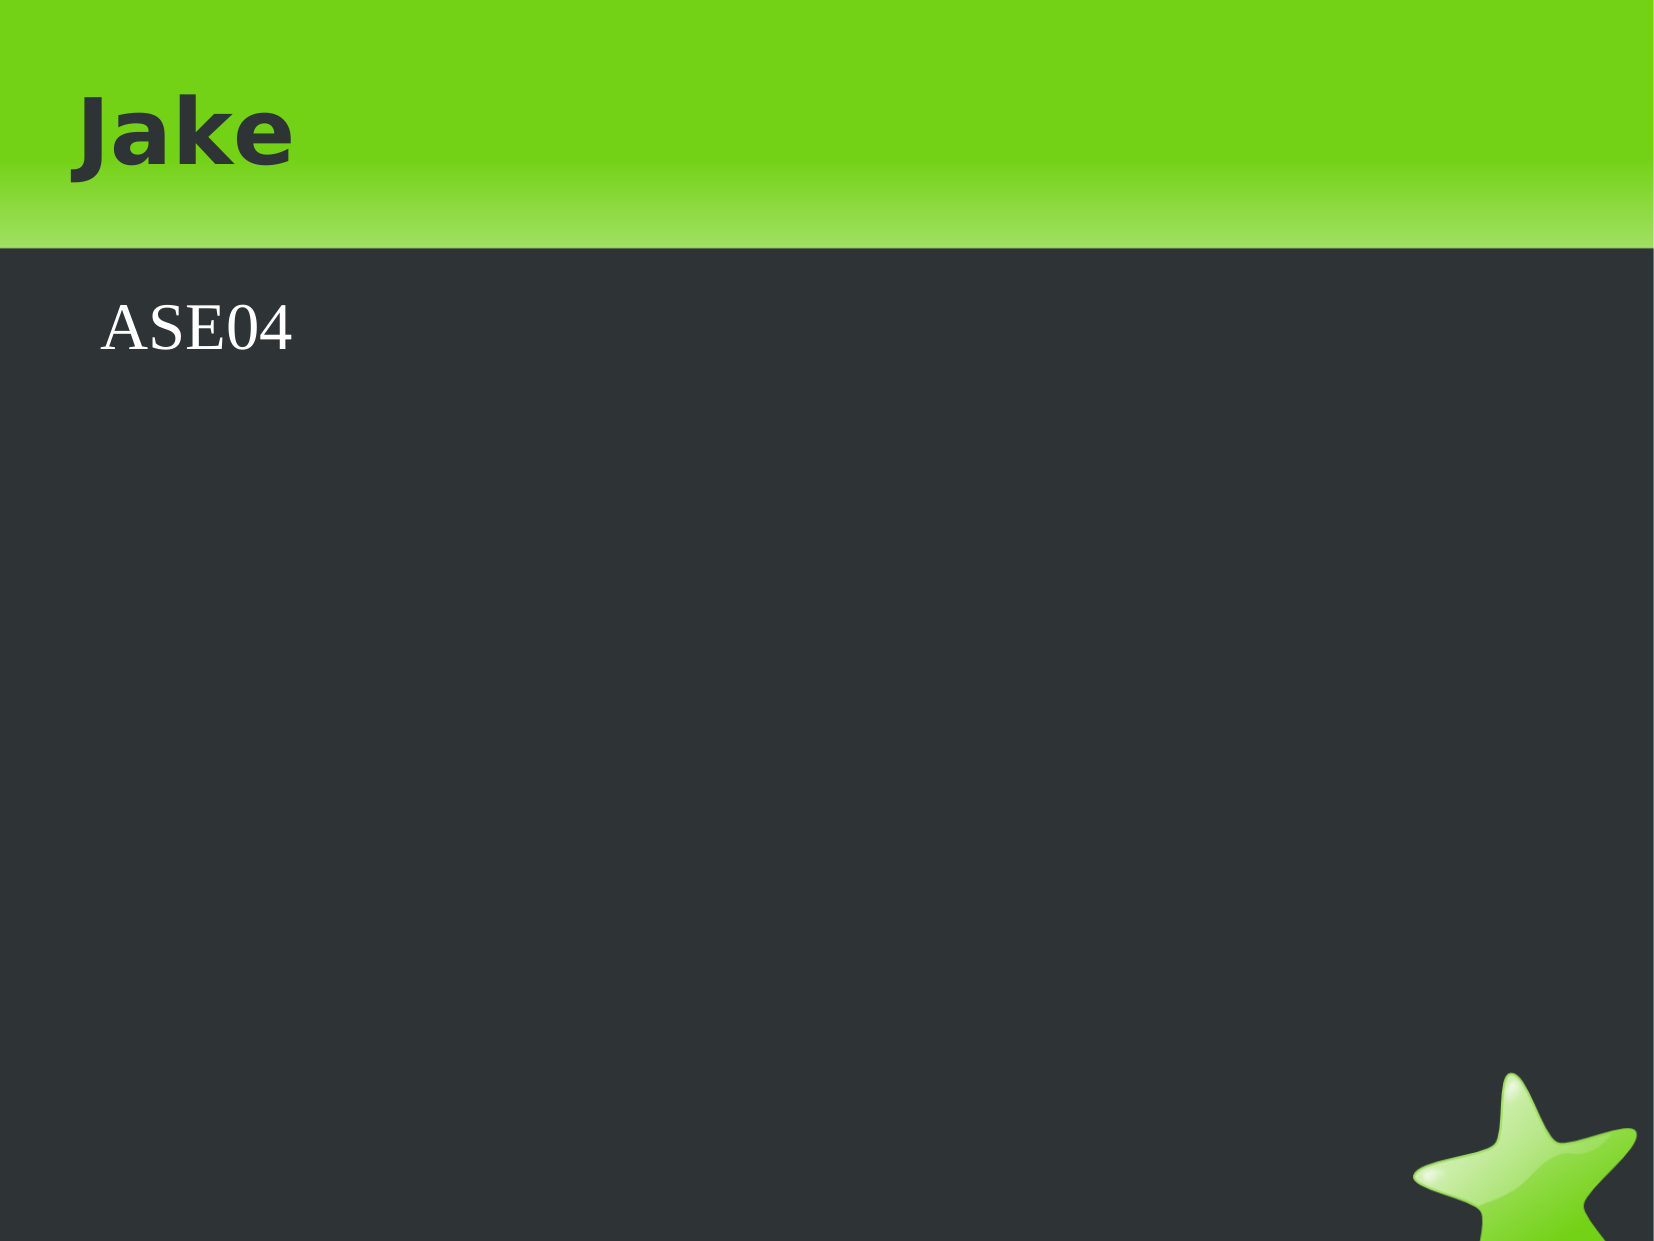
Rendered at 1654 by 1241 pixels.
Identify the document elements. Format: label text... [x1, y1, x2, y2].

picture [0, 0, 1654, 1241]
list ASE04 [82, 290, 1571, 1094]
title Jake [76, 36, 1565, 229]
